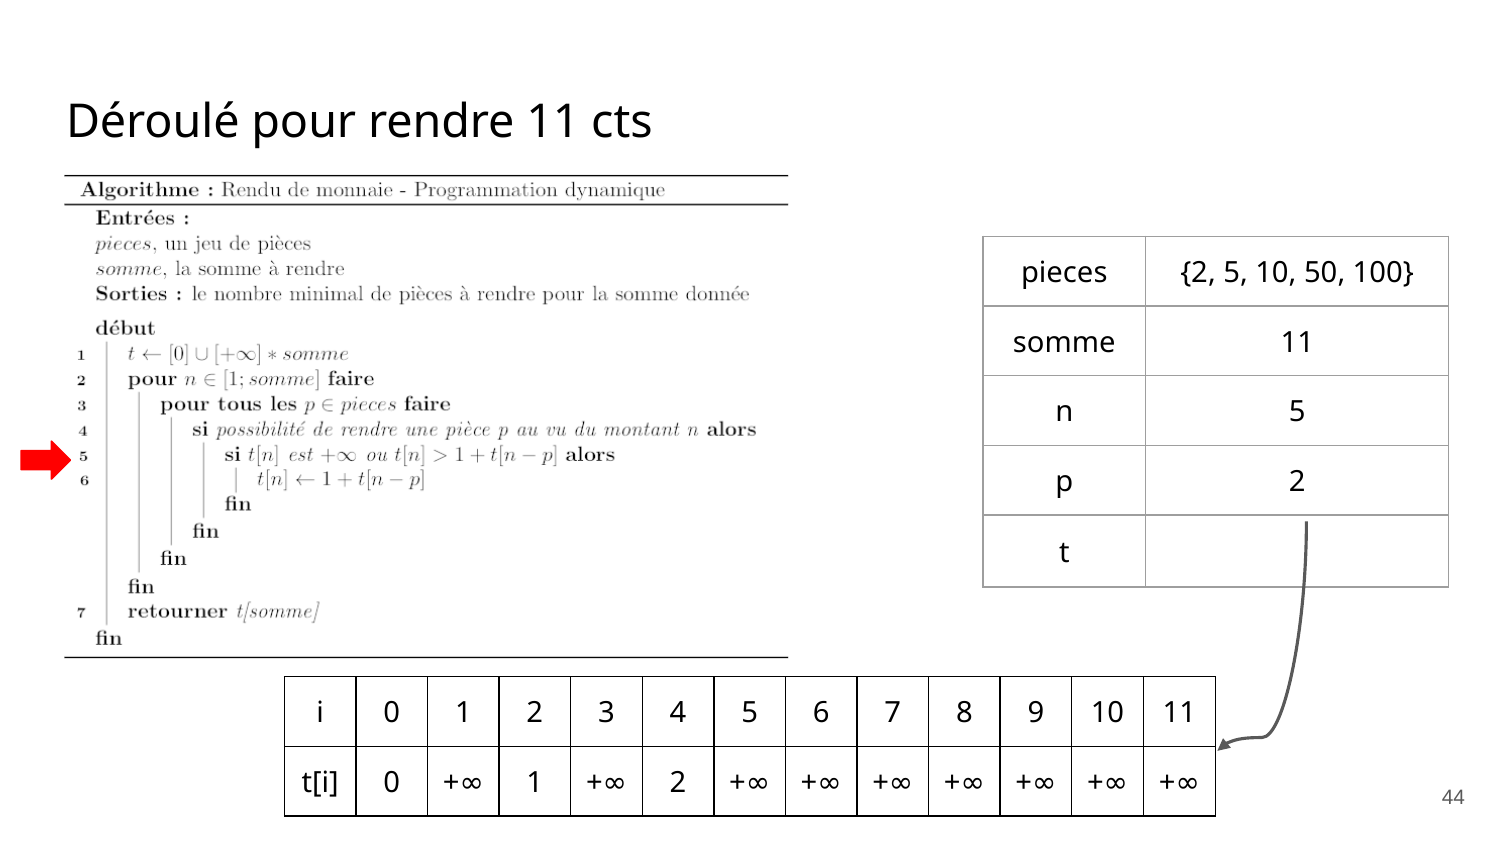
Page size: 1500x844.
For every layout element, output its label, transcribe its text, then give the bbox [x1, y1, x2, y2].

table_header 8 [929, 677, 999, 746]
table_header 0 [357, 677, 427, 746]
table_cell [1146, 516, 1448, 586]
title Déroulé pour rendre 11 cts [51, 72, 1449, 167]
table_header {2, 5, 10, 50, 100} [1146, 237, 1448, 305]
table_cell 2 [643, 747, 713, 815]
picture [63, 173, 789, 660]
table_cell 2 [1146, 446, 1448, 514]
table_header 3 [571, 677, 642, 746]
table_cell 1 [500, 747, 570, 815]
text_box [21, 441, 71, 480]
table_header pieces [984, 237, 1145, 305]
table_cell t [984, 516, 1145, 586]
table_cell 5 [1146, 376, 1448, 445]
table_cell +∞ [1144, 747, 1215, 815]
table_cell 11 [1146, 307, 1448, 375]
table_header 1 [428, 677, 498, 746]
table_cell +∞ [858, 747, 928, 815]
table_cell somme [984, 307, 1145, 375]
table_cell +∞ [1072, 747, 1143, 815]
table_header 4 [643, 677, 713, 746]
table_header 5 [715, 677, 785, 746]
table_header 11 [1144, 677, 1215, 746]
table_header 2 [500, 677, 570, 746]
table_cell +∞ [1001, 747, 1071, 815]
table_cell t[i] [285, 747, 355, 815]
table_header i [285, 677, 355, 746]
table_cell n [984, 376, 1145, 445]
table_cell +∞ [929, 747, 999, 815]
table_cell +∞ [571, 747, 642, 815]
table_cell +∞ [786, 747, 856, 815]
table_cell 0 [357, 747, 427, 815]
table_cell +∞ [428, 747, 498, 815]
table_header 7 [858, 677, 928, 746]
table_header 6 [786, 677, 856, 746]
table_cell p [984, 446, 1145, 514]
table_header 10 [1072, 677, 1143, 746]
table_cell +∞ [715, 747, 785, 815]
table_header 9 [1001, 677, 1071, 746]
slide_number <numéro> [1389, 764, 1480, 830]
